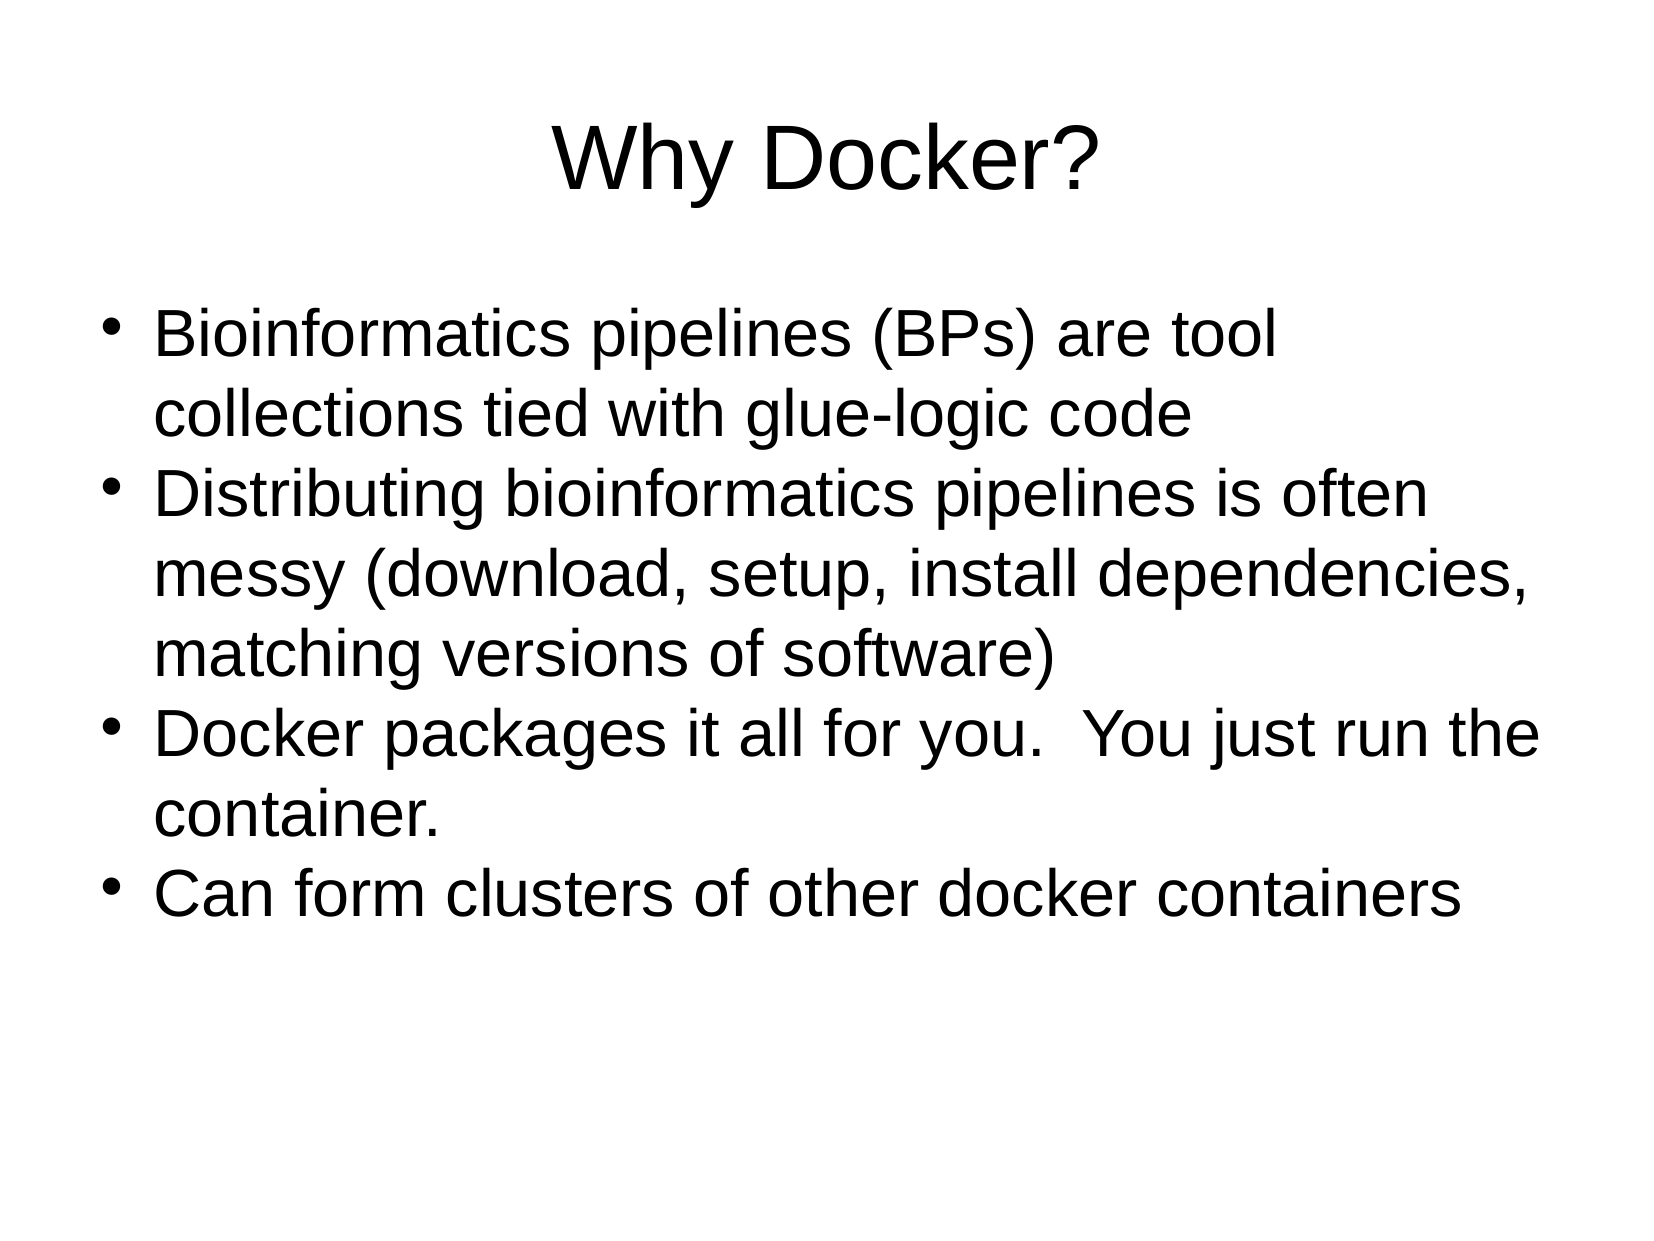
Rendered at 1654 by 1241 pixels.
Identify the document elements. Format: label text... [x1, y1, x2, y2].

text_box Why Docker? [82, 49, 1571, 257]
text_box Bioinformatics pipelines (BPs) are tool collections tied with glue-logic code Distributing bioinformatics pipelines is often messy (download, setup, install dependencies, matching versions of software) Docker packages it all for you. You just run the container. Can form clusters of other docker containers [82, 290, 1571, 1010]
